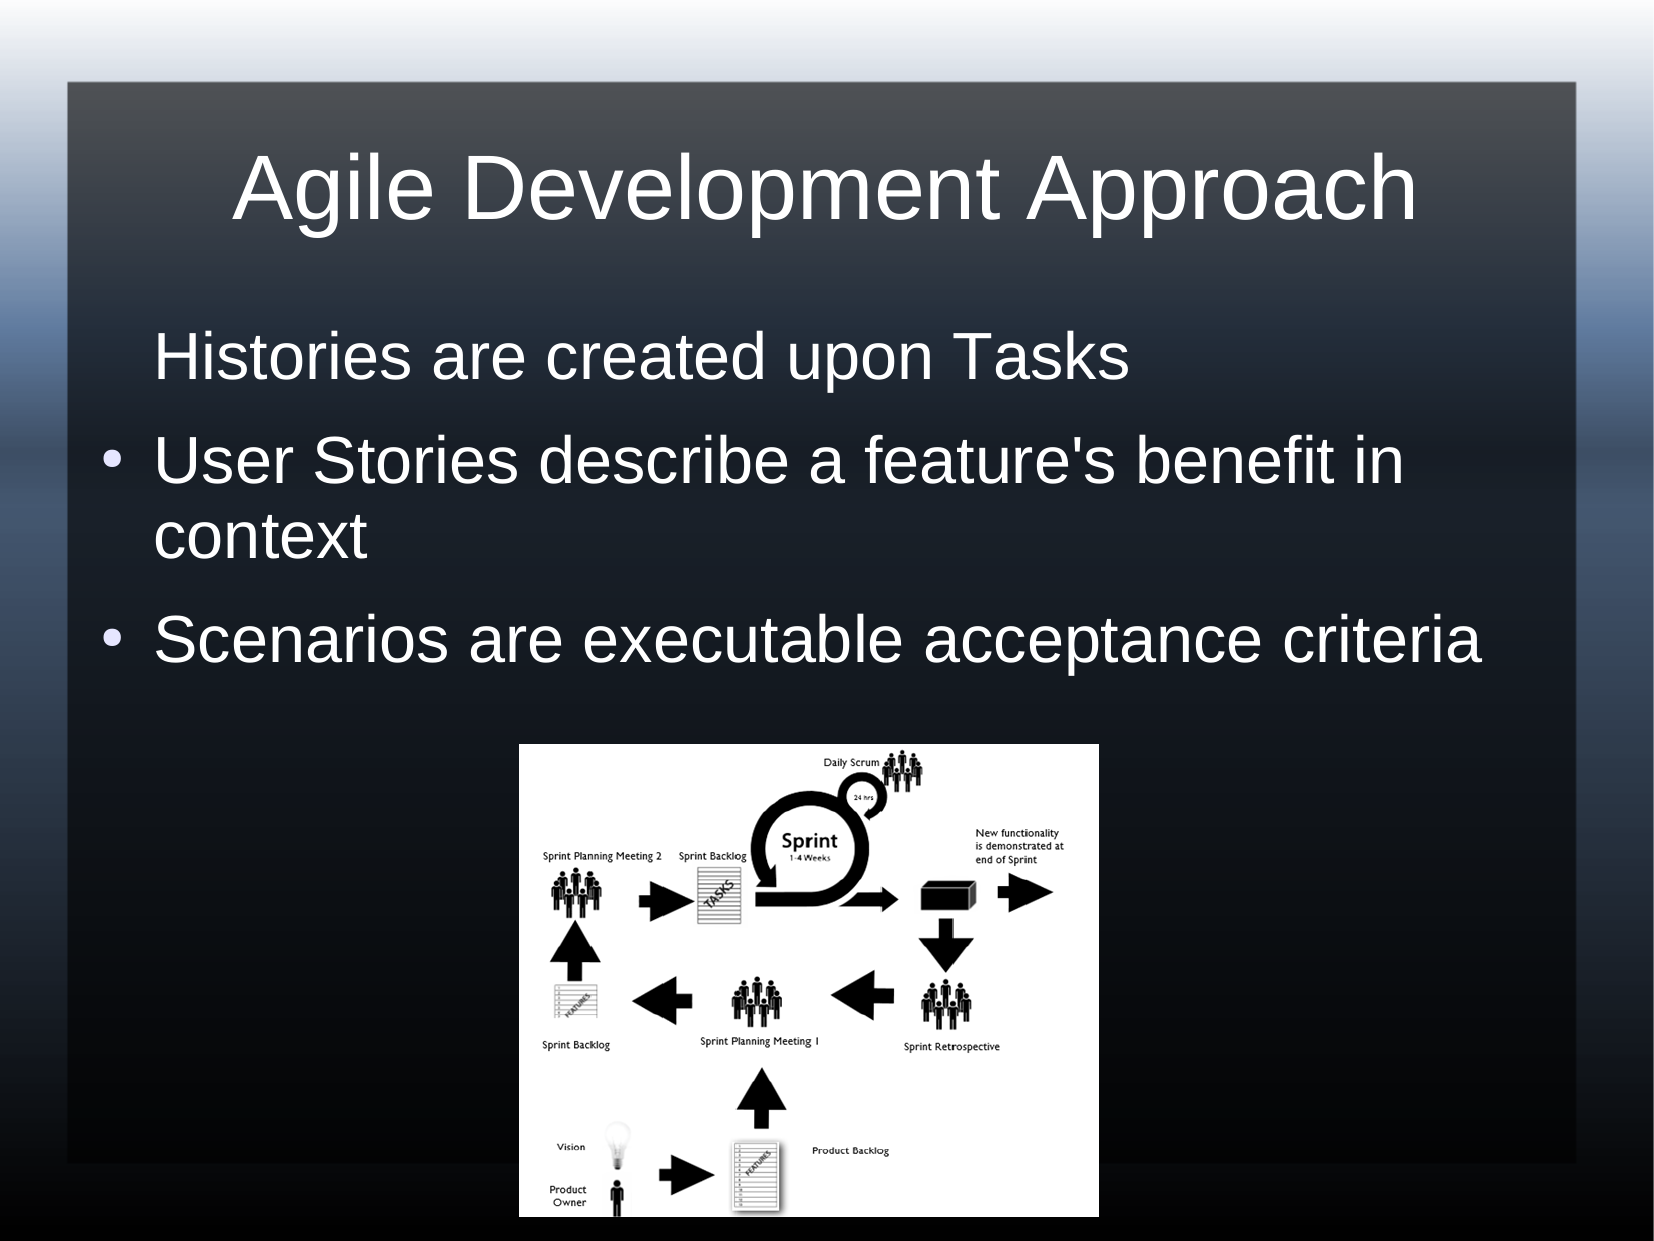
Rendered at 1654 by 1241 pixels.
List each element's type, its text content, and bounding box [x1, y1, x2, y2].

list Histories are created upon Tasks User Stories describe a feature's benefit in context Scenarios are executable acceptance criteria [82, 318, 1571, 1024]
picture [0, 0, 1654, 1241]
title Agile Development Approach [82, 84, 1571, 292]
